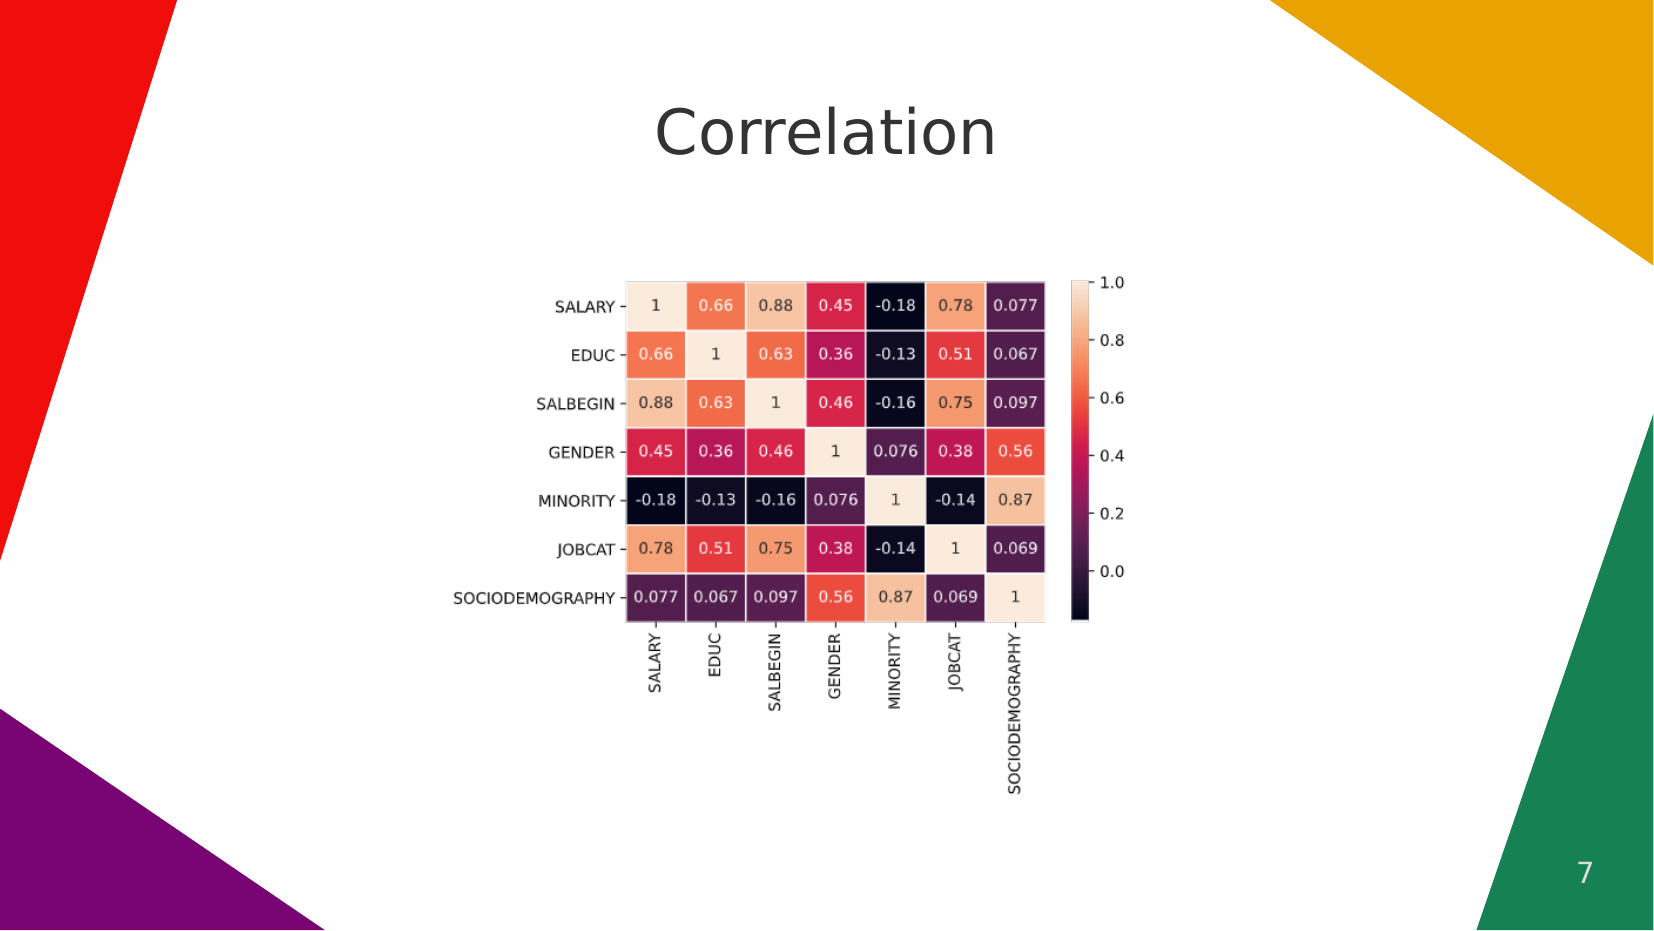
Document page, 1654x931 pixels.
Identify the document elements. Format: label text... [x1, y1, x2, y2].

picture [442, 265, 1136, 806]
title Correlation [118, 59, 1536, 207]
